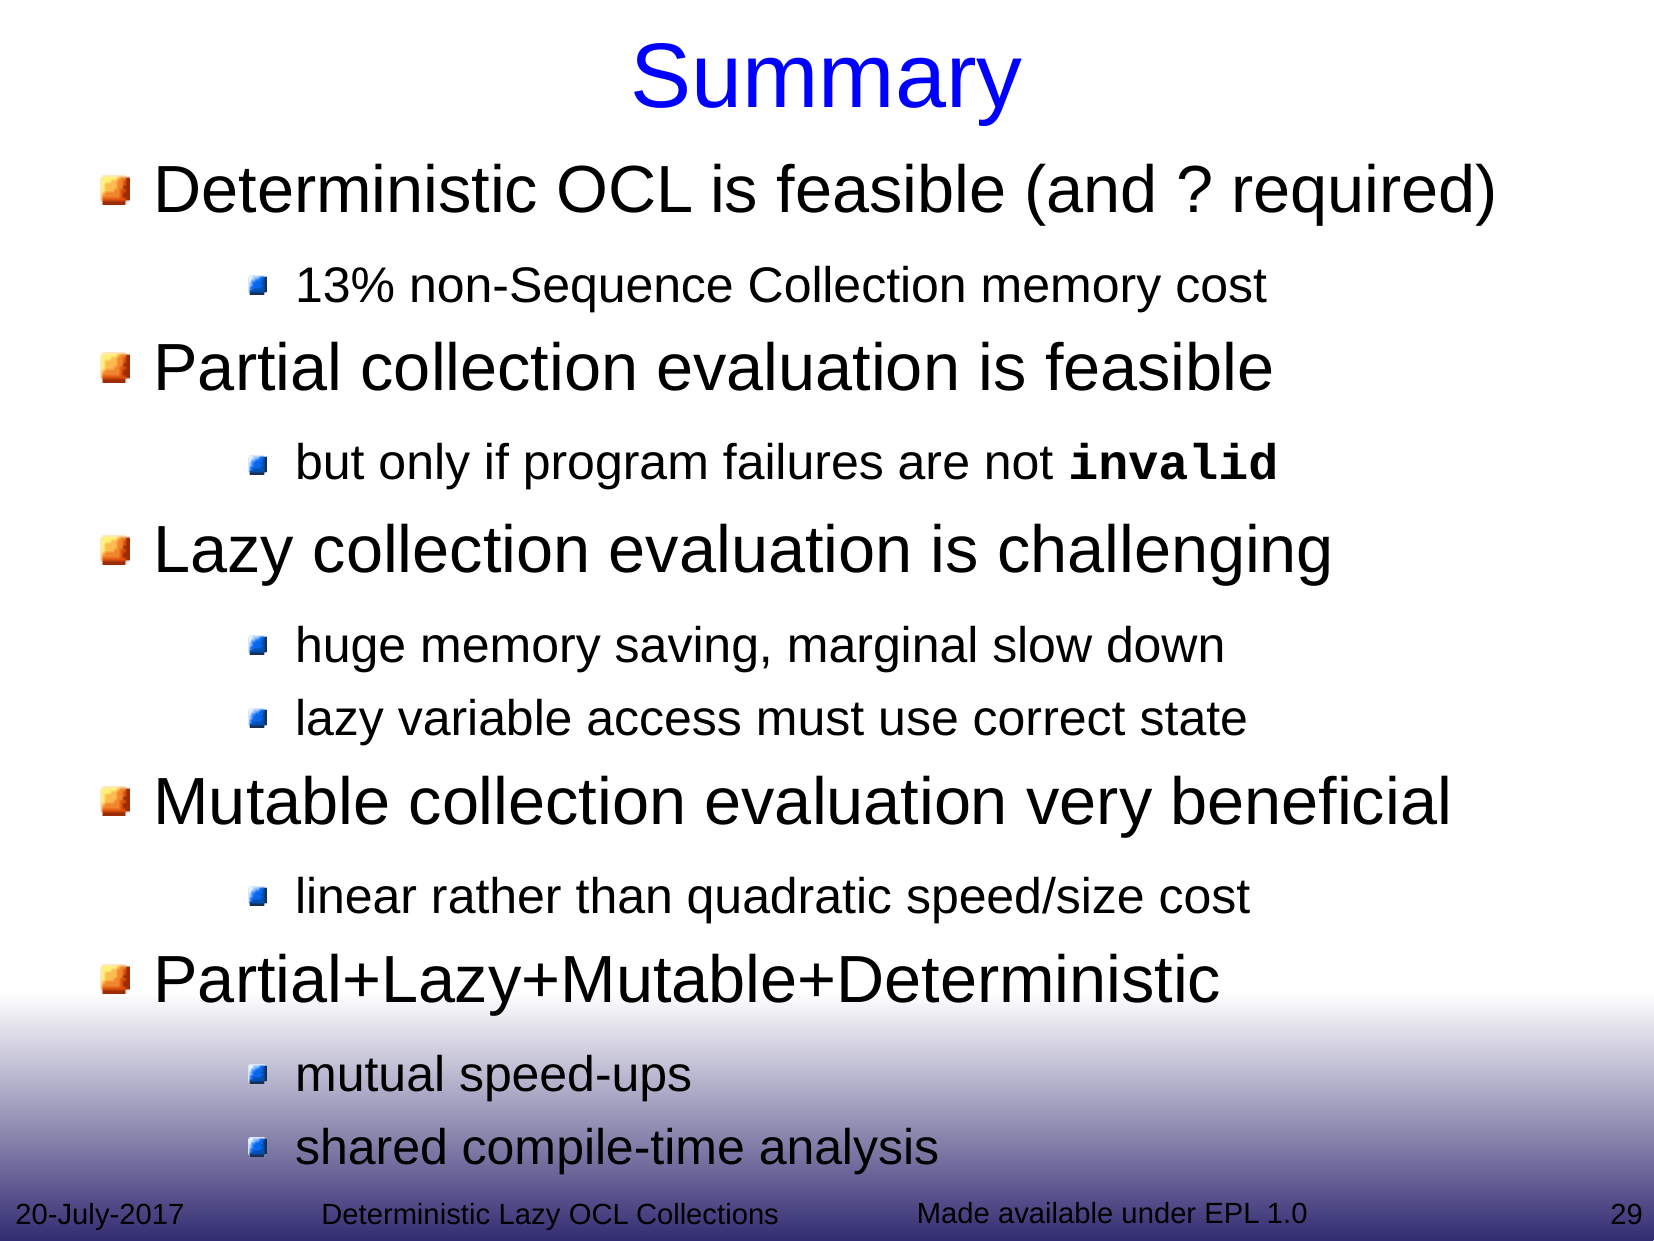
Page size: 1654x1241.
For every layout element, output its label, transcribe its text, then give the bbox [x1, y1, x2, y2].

title Summary [82, 22, 1571, 131]
list Deterministic OCL is feasible (and ? required) 13% non-Sequence Collection memory cost Partial collection evaluation is feasible but only if program failures are not invalid Lazy collection evaluation is challenging huge memory saving, marginal slow down lazy variable access must use correct state Mutable collection evaluation very beneficial linear rather than quadratic speed/size cost Partial+Lazy+Mutable+Deterministic mutual speed-ups shared compile-time analysis [82, 152, 1571, 1241]
